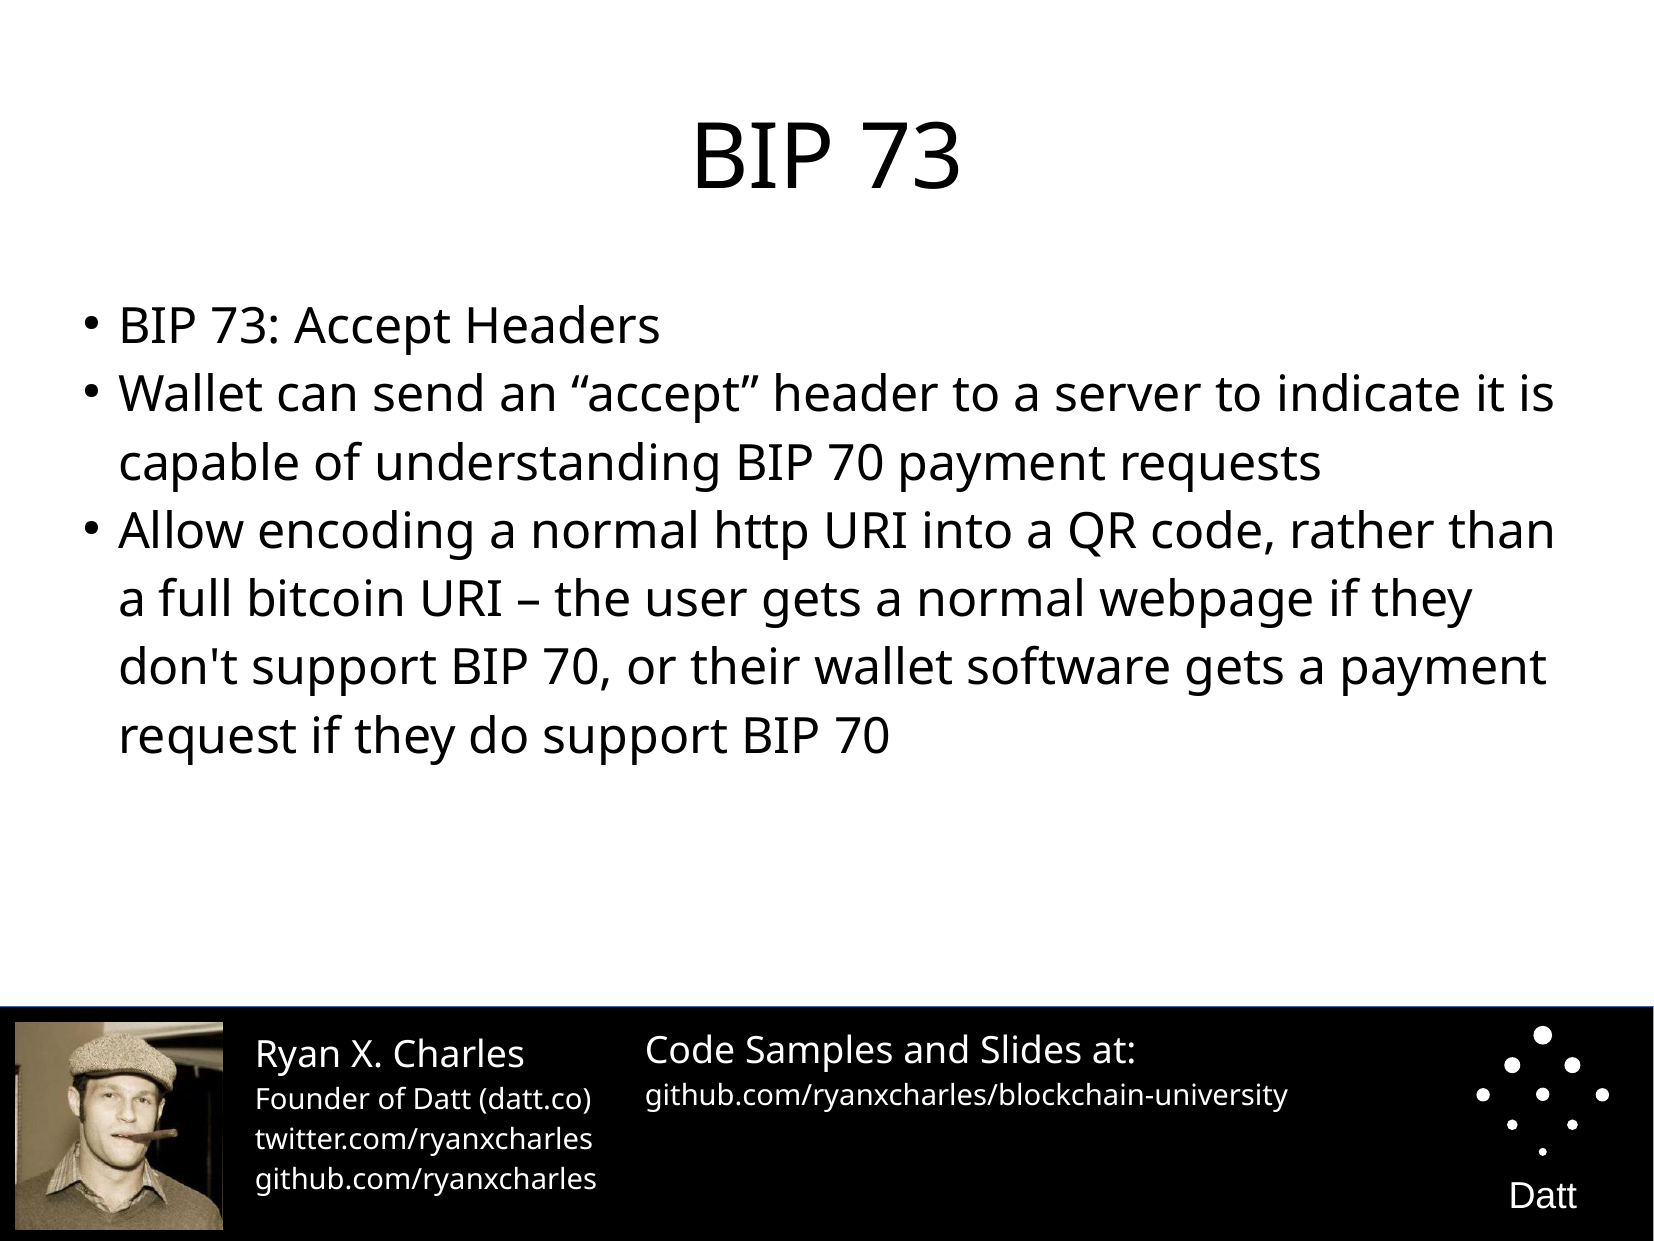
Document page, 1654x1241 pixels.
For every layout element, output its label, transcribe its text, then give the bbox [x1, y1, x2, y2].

title BIP 73 [82, 49, 1571, 257]
text_box Datt [1452, 1167, 1633, 1241]
text_box Code Samples and Slides at: github.com/ryanxcharles/blockchain-university [630, 1015, 1403, 1156]
picture [1475, 1023, 1611, 1159]
text_box [0, 1006, 1654, 1241]
picture [15, 1022, 223, 1231]
text_box Ryan X. Charles Founder of Datt (datt.co) twitter.com/ryanxcharles github.com/ryanxcharles [240, 1020, 976, 1241]
subtitle BIP 73: Accept Headers Wallet can send an “accept” header to a server to indicate it is capable of understanding BIP 70 payment requests Allow encoding a normal http URI into a QR code, rather than a full bitcoin URI – the user gets a normal webpage if they don't support BIP 70, or their wallet software gets a payment request if they do support BIP 70 [82, 290, 1571, 1010]
